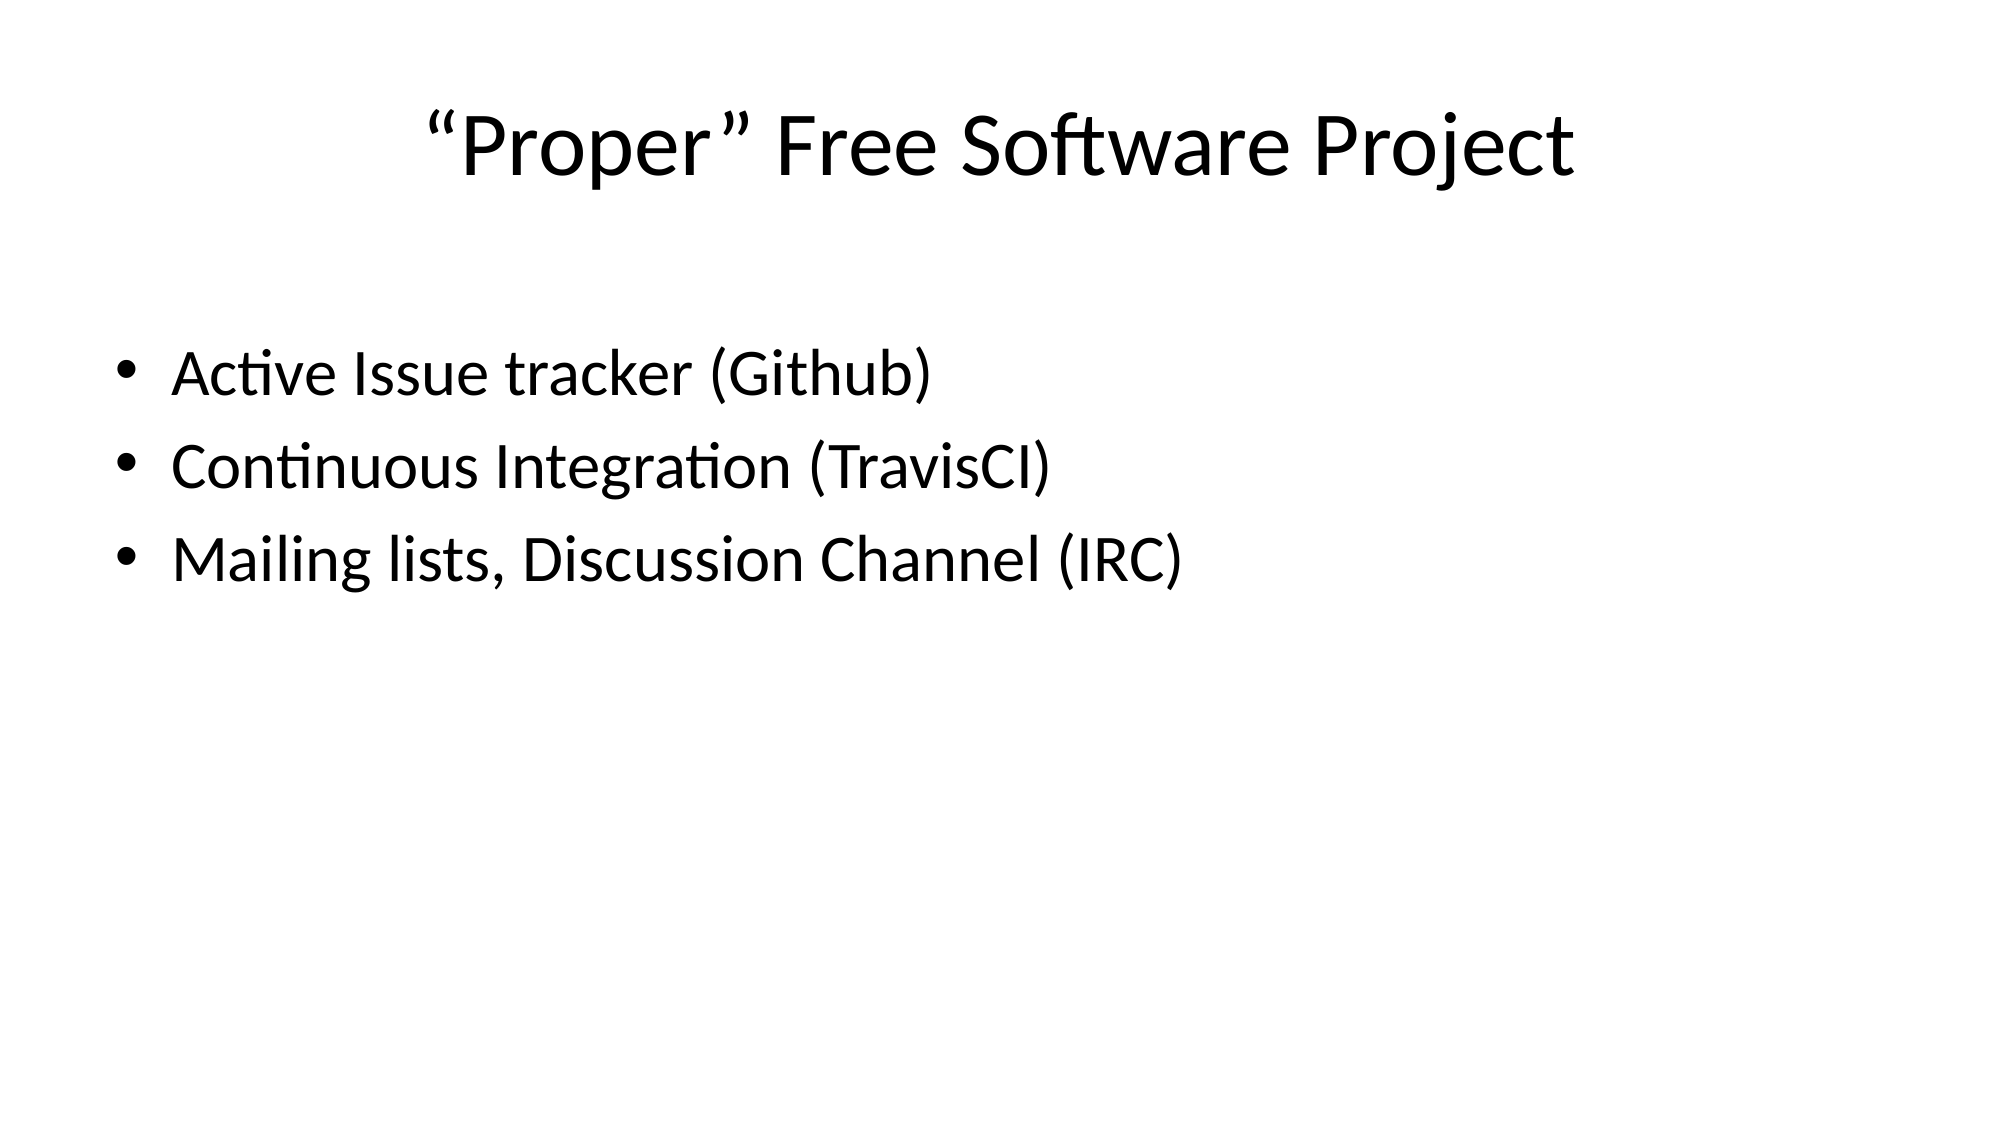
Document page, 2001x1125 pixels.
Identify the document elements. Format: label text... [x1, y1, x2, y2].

text_box Active Issue tracker (Github) Continuous Integration (TravisCI) Mailing lists, Discussion Channel (IRC) [99, 262, 1900, 1005]
text_box “Proper” Free Software Project [99, 45, 1900, 233]
